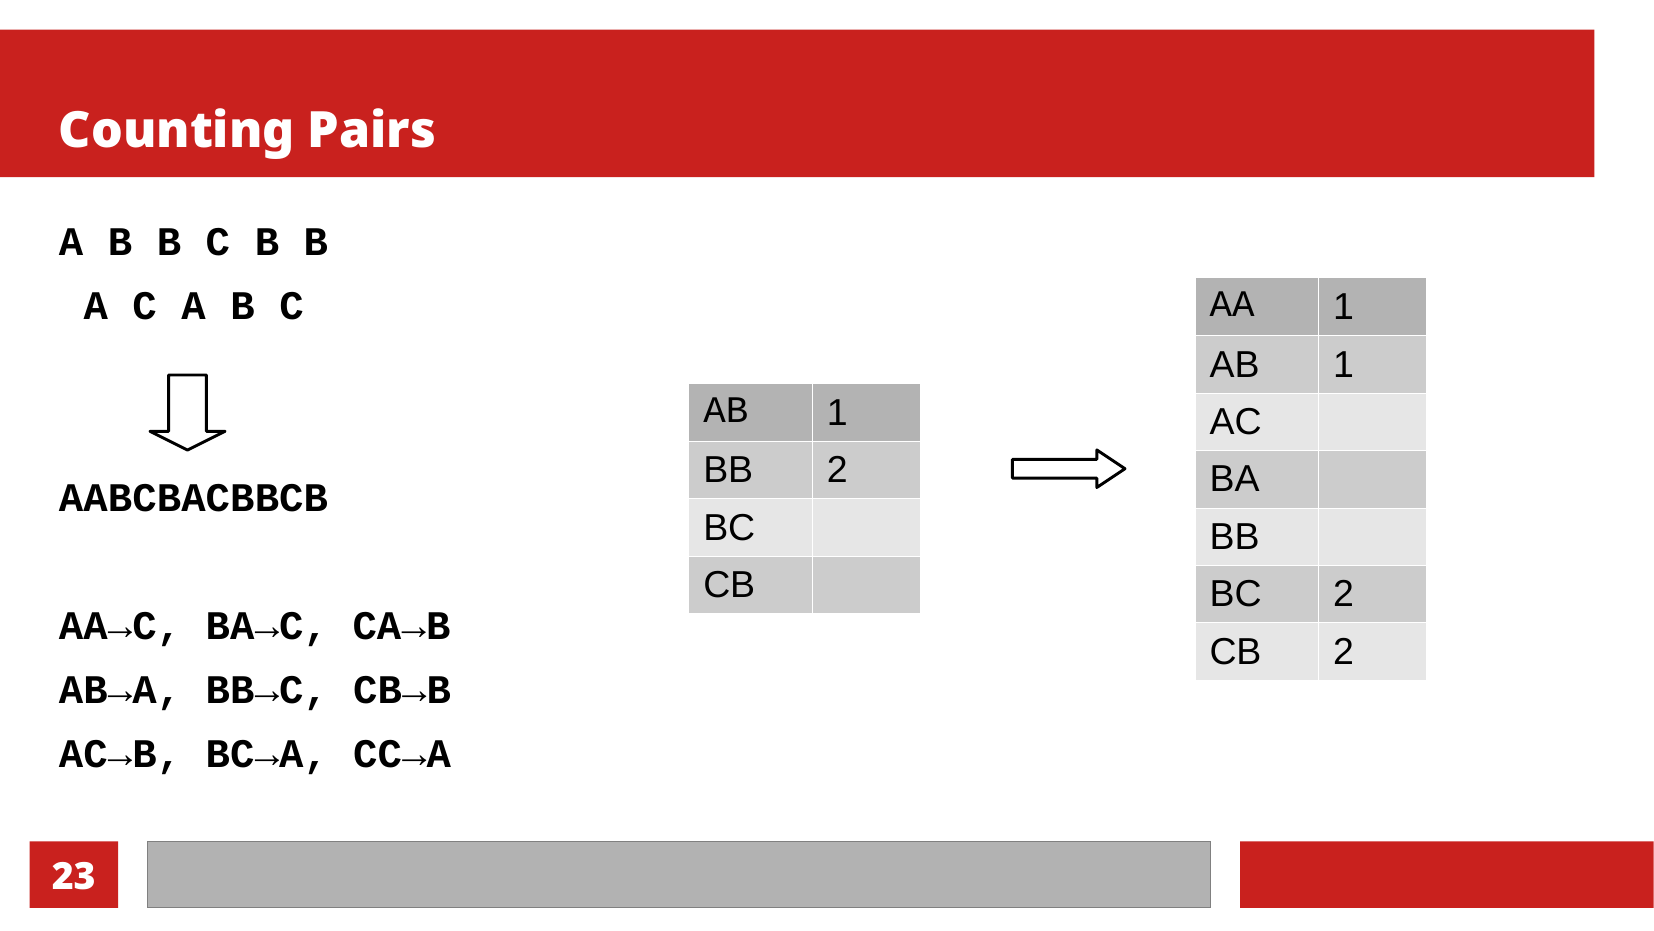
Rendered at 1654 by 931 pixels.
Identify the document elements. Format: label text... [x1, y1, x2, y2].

table_header 1 [1319, 278, 1426, 335]
table_cell BC [1196, 566, 1318, 622]
text_box [150, 375, 226, 451]
table_cell CB [1196, 623, 1318, 680]
table_header AA [1196, 278, 1318, 335]
table_cell 2 [813, 442, 920, 498]
table_header AB [689, 384, 812, 441]
table_cell 2 [1319, 623, 1426, 680]
table_cell CB [689, 557, 812, 613]
table_cell BB [689, 442, 812, 498]
table_cell 1 [1319, 336, 1426, 393]
table_cell BB [1196, 509, 1318, 565]
table_header 1 [813, 384, 920, 441]
title Counting Pairs [59, 44, 1595, 163]
table_cell AC [1196, 394, 1318, 450]
table_cell AB [1196, 336, 1318, 393]
table_cell [813, 557, 920, 613]
text_box [1012, 449, 1126, 488]
table_cell 2 [1319, 566, 1426, 622]
table_cell [1319, 451, 1426, 508]
table_cell BC [689, 499, 812, 556]
list A B B C B B A C A B C AABCBACBBCB AA→C, BA→C, CA→B AB→A, BB→C, CB→B AC→B, BC→A, CC→A [59, 221, 488, 798]
table_cell BA [1196, 451, 1318, 508]
table_cell [1319, 509, 1426, 565]
table_cell [813, 499, 920, 556]
table_cell [1319, 394, 1426, 450]
